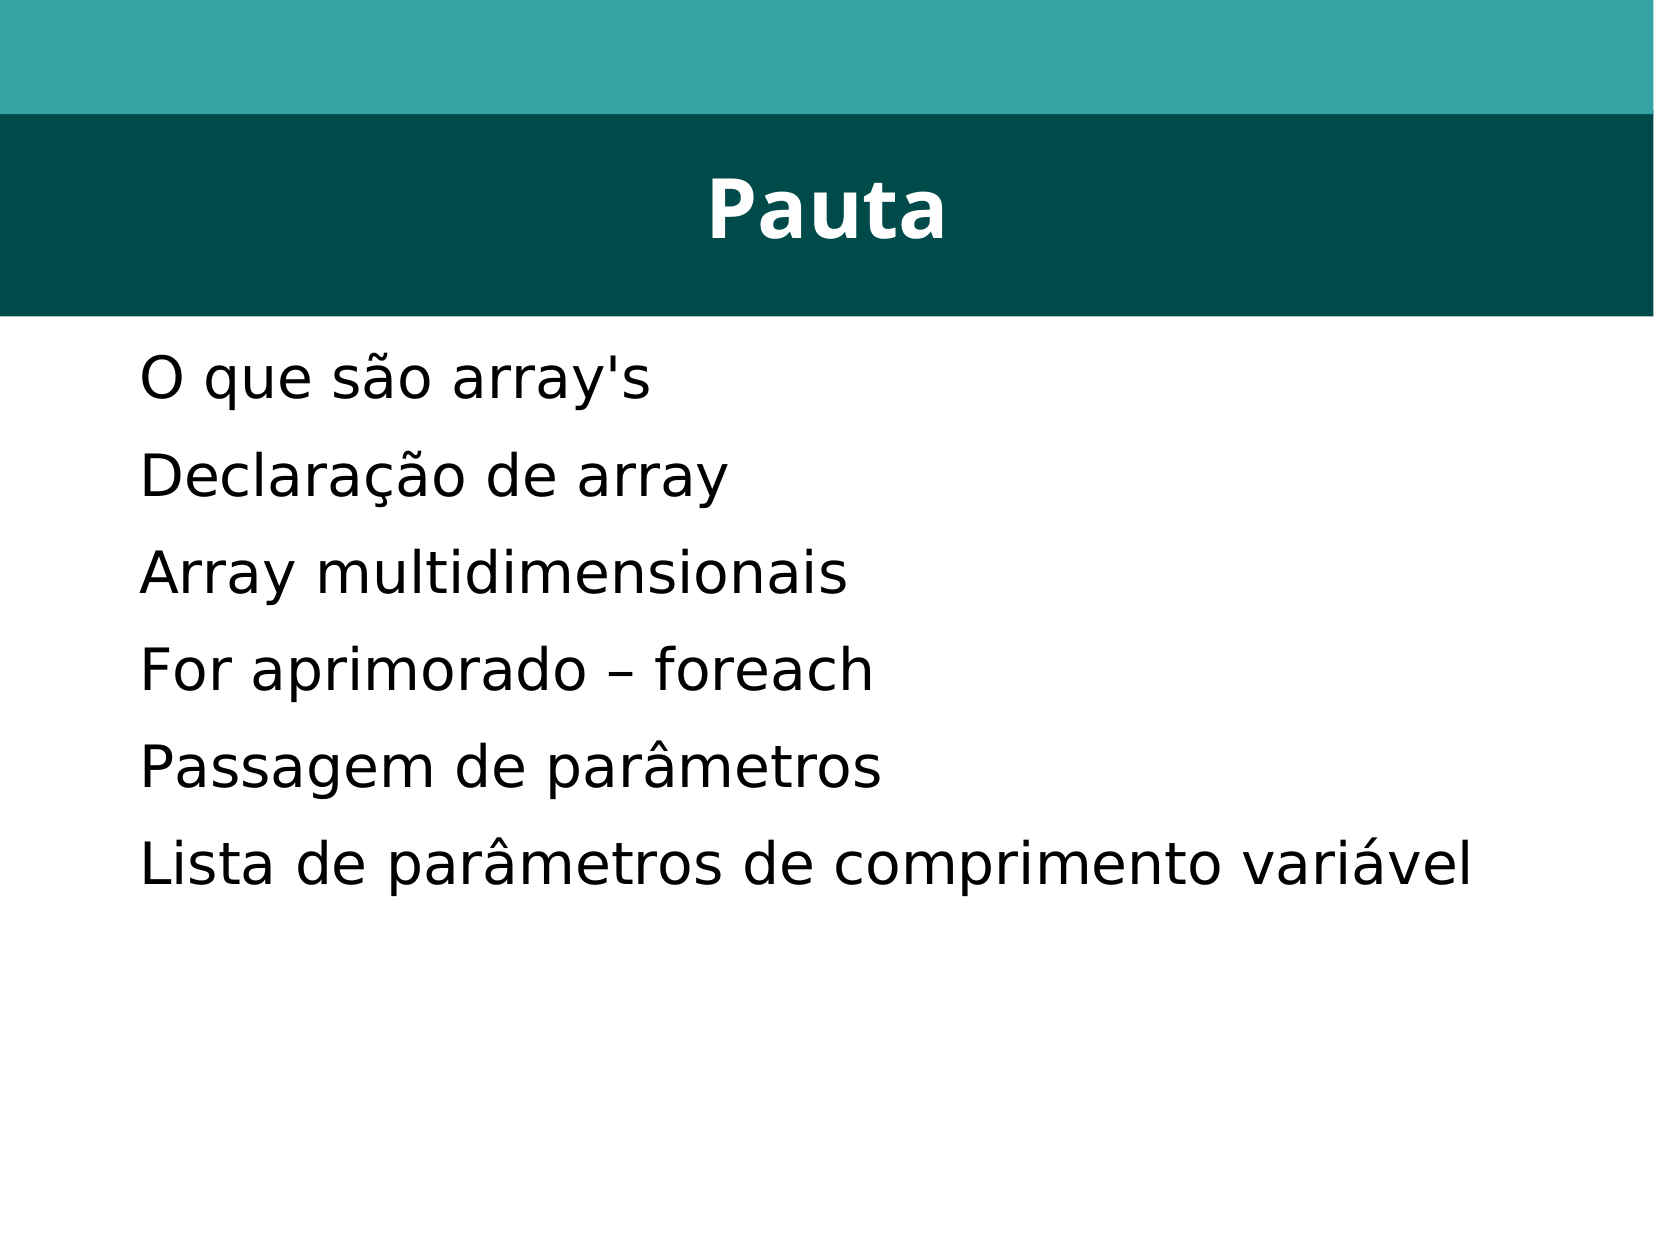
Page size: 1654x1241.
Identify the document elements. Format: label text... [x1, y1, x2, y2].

list O que são array's Declaração de array Array multidimensionais For aprimorado – foreach Passagem de parâmetros Lista de parâmetros de comprimento variável [121, 344, 1534, 1127]
title Pauta [121, 102, 1534, 311]
